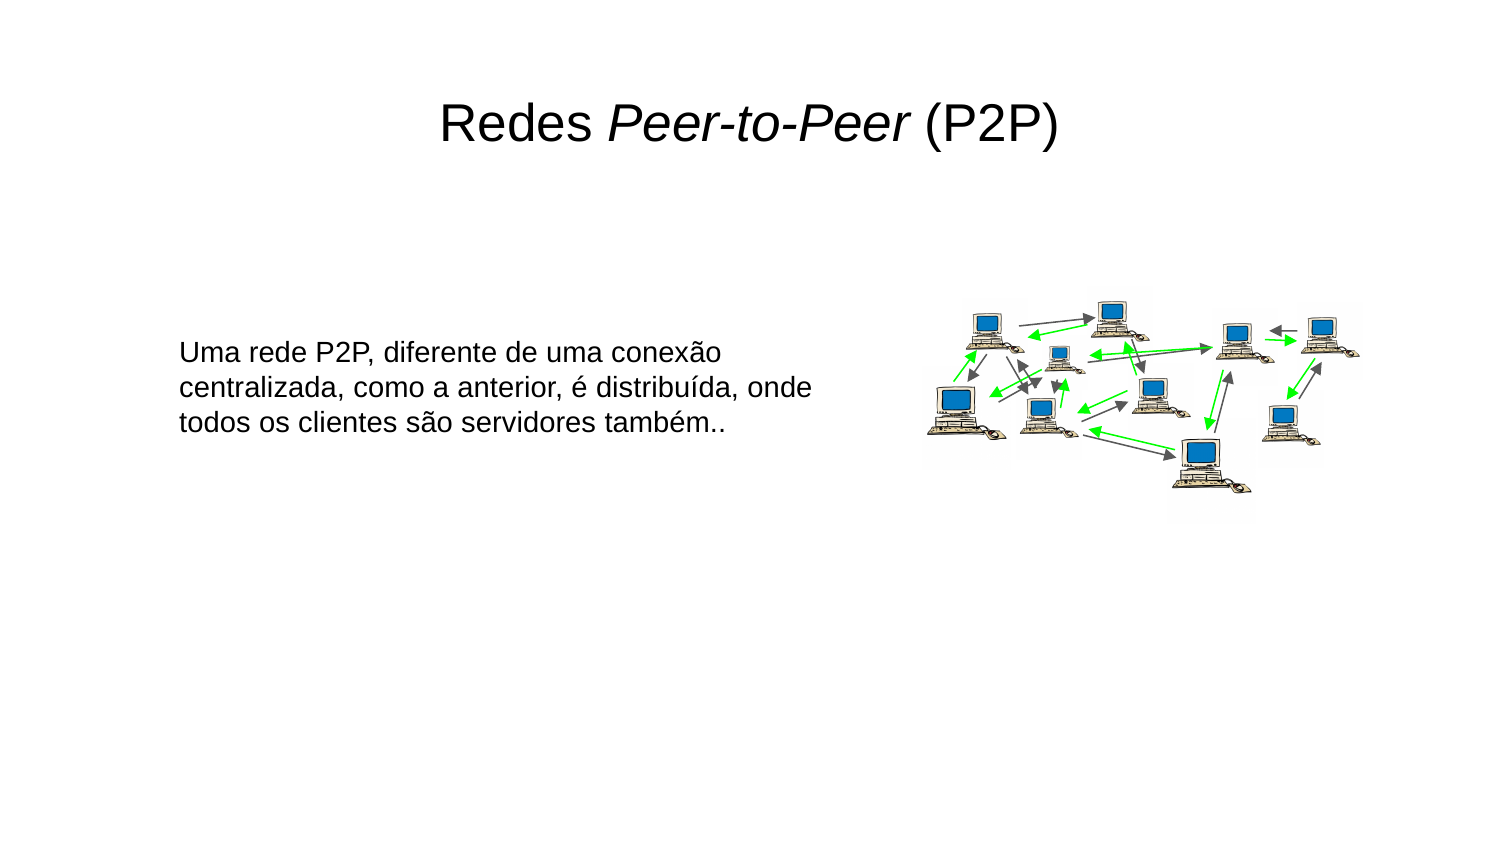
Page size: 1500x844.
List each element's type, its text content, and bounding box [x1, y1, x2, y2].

picture [1212, 308, 1278, 386]
picture [1302, 369, 1313, 380]
picture [1297, 302, 1363, 380]
picture [1016, 286, 1153, 460]
picture [1089, 356, 1256, 524]
title Redes Peer-to-Peer (P2P) [51, 72, 1449, 167]
picture [1102, 354, 1128, 359]
picture [922, 298, 1028, 470]
text_box Uma rede P2P, diferente de uma conexão centralizada, como a anterior, é distribuída, onde todos os clientes são servidores também.. [164, 318, 835, 454]
picture [1258, 390, 1324, 468]
